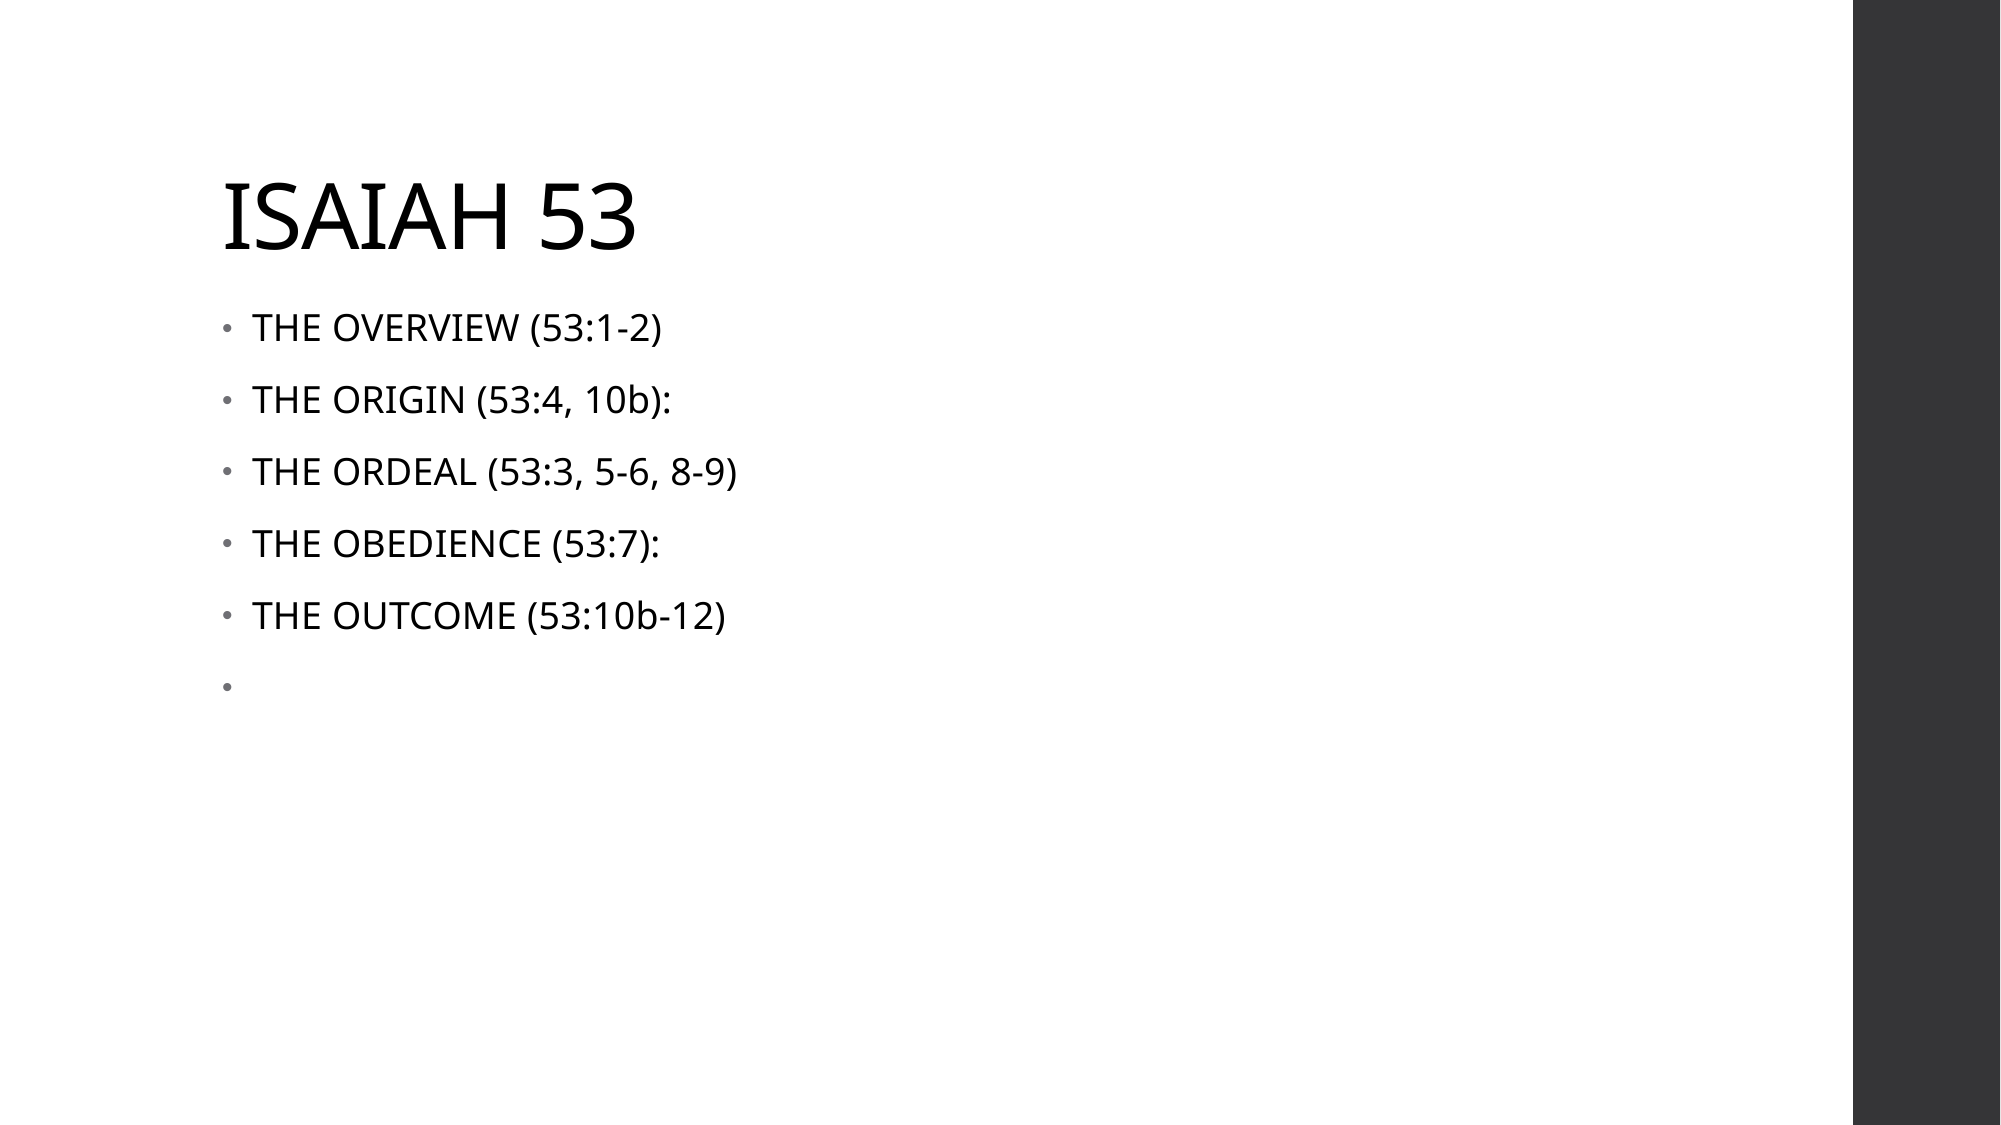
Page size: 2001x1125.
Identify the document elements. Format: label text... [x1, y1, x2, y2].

list THE OVERVIEW (53:1-2) THE ORIGIN (53:4, 10b): THE ORDEAL (53:3, 5-6, 8-9) THE OBEDIENCE (53:7): THE OUTCOME (53:10b-12) [206, 299, 1617, 1014]
title ISAIAH 53 [206, 60, 1797, 278]
